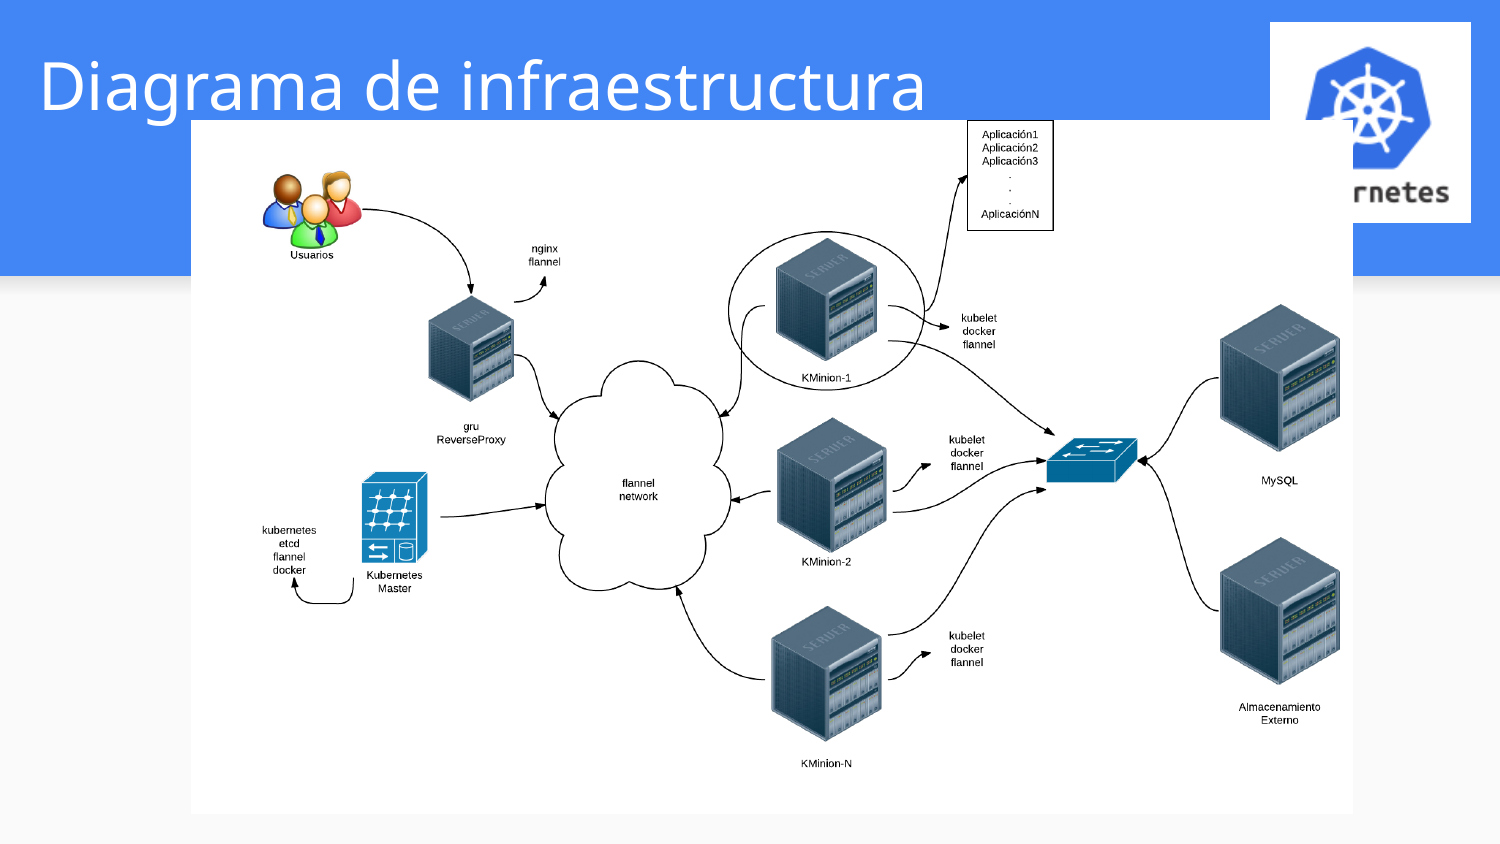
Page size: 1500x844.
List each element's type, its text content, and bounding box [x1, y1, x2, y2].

title Diagrama de infraestructura [23, 12, 1373, 139]
picture [191, 22, 1471, 814]
